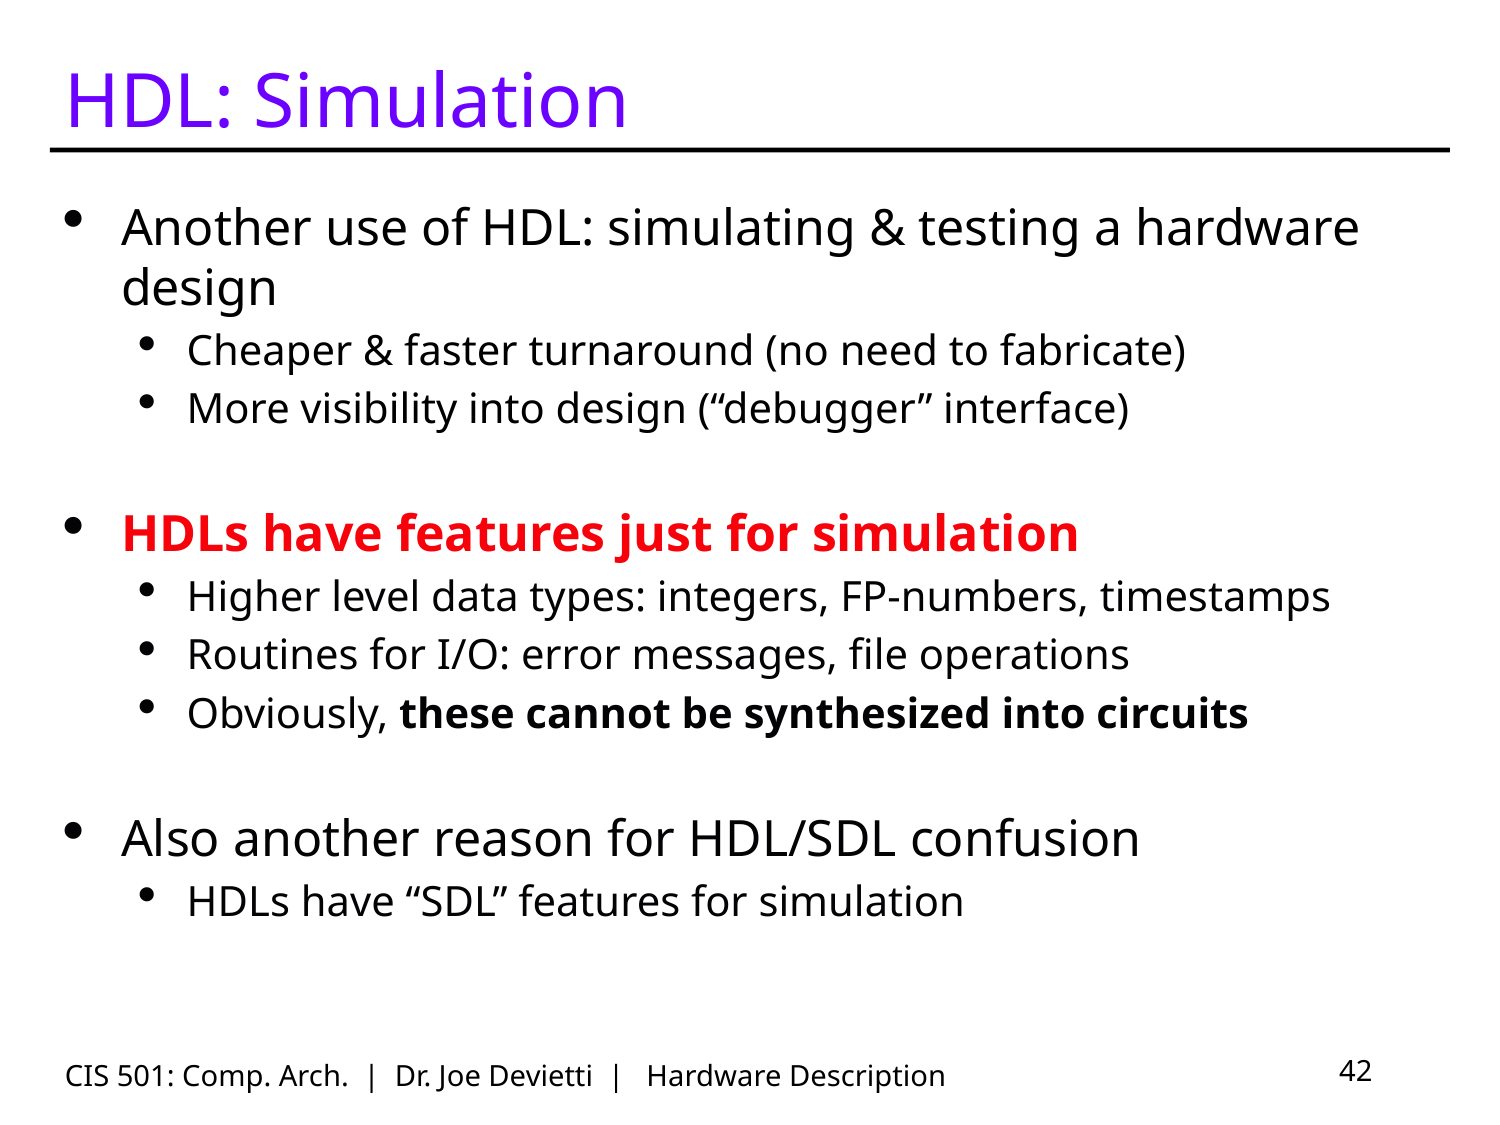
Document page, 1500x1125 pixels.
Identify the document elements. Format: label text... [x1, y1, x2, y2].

text_box CIS 501: Comp. Arch. | Dr. Joe Devietti | Hardware Description [49, 1049, 988, 1100]
text_box HDL: Simulation [49, 37, 1375, 150]
text_box <number> [1074, 1049, 1388, 1100]
text_box Another use of HDL: simulating & testing a hardware design Cheaper & faster turnaround (no need to fabricate) More visibility into design (“debugger” interface) HDLs have features just for simulation Higher level data types: integers, FP-numbers, timestamps Routines for I/O: error messages, file operations Obviously, these cannot be synthesized into circuits Also another reason for HDL/SDL confusion HDLs have “SDL” features for simulation [49, 187, 1500, 1025]
